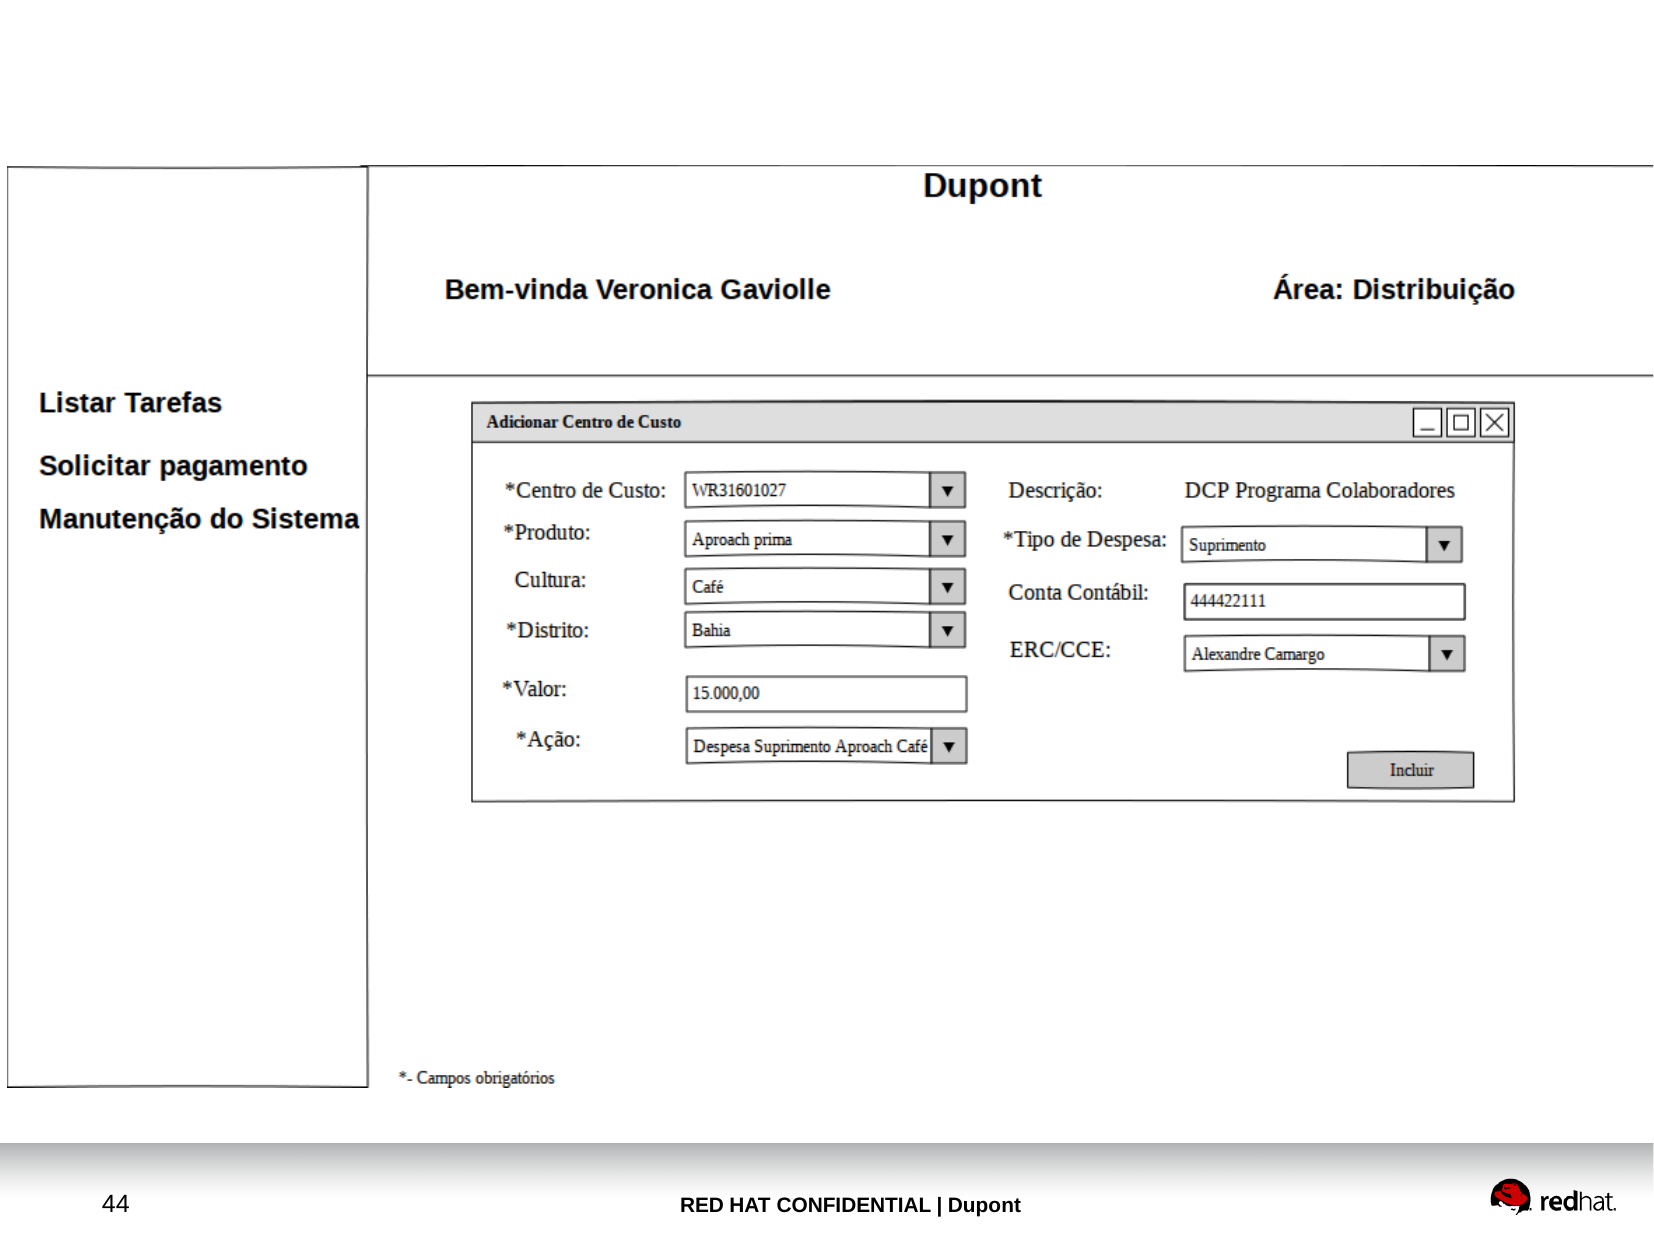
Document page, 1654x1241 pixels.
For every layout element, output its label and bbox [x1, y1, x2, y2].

picture [7, 165, 1654, 1088]
picture [0, 1143, 1654, 1241]
